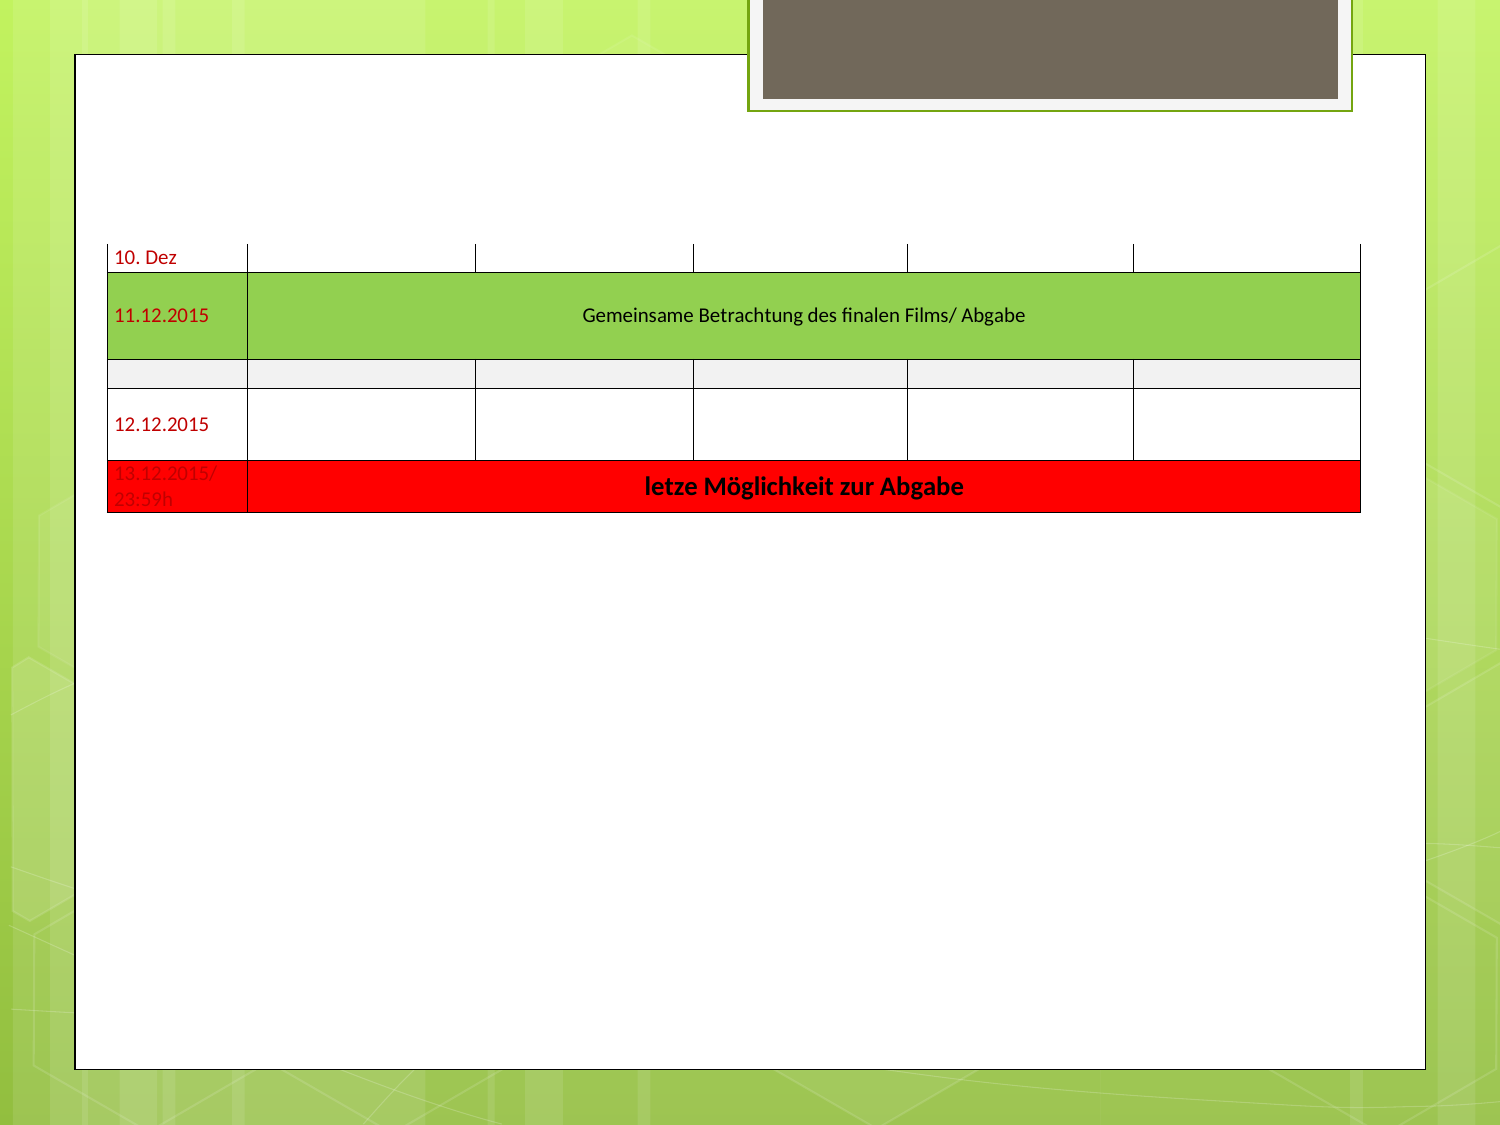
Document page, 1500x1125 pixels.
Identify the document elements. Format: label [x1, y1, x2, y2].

chart [106, 243, 1460, 566]
